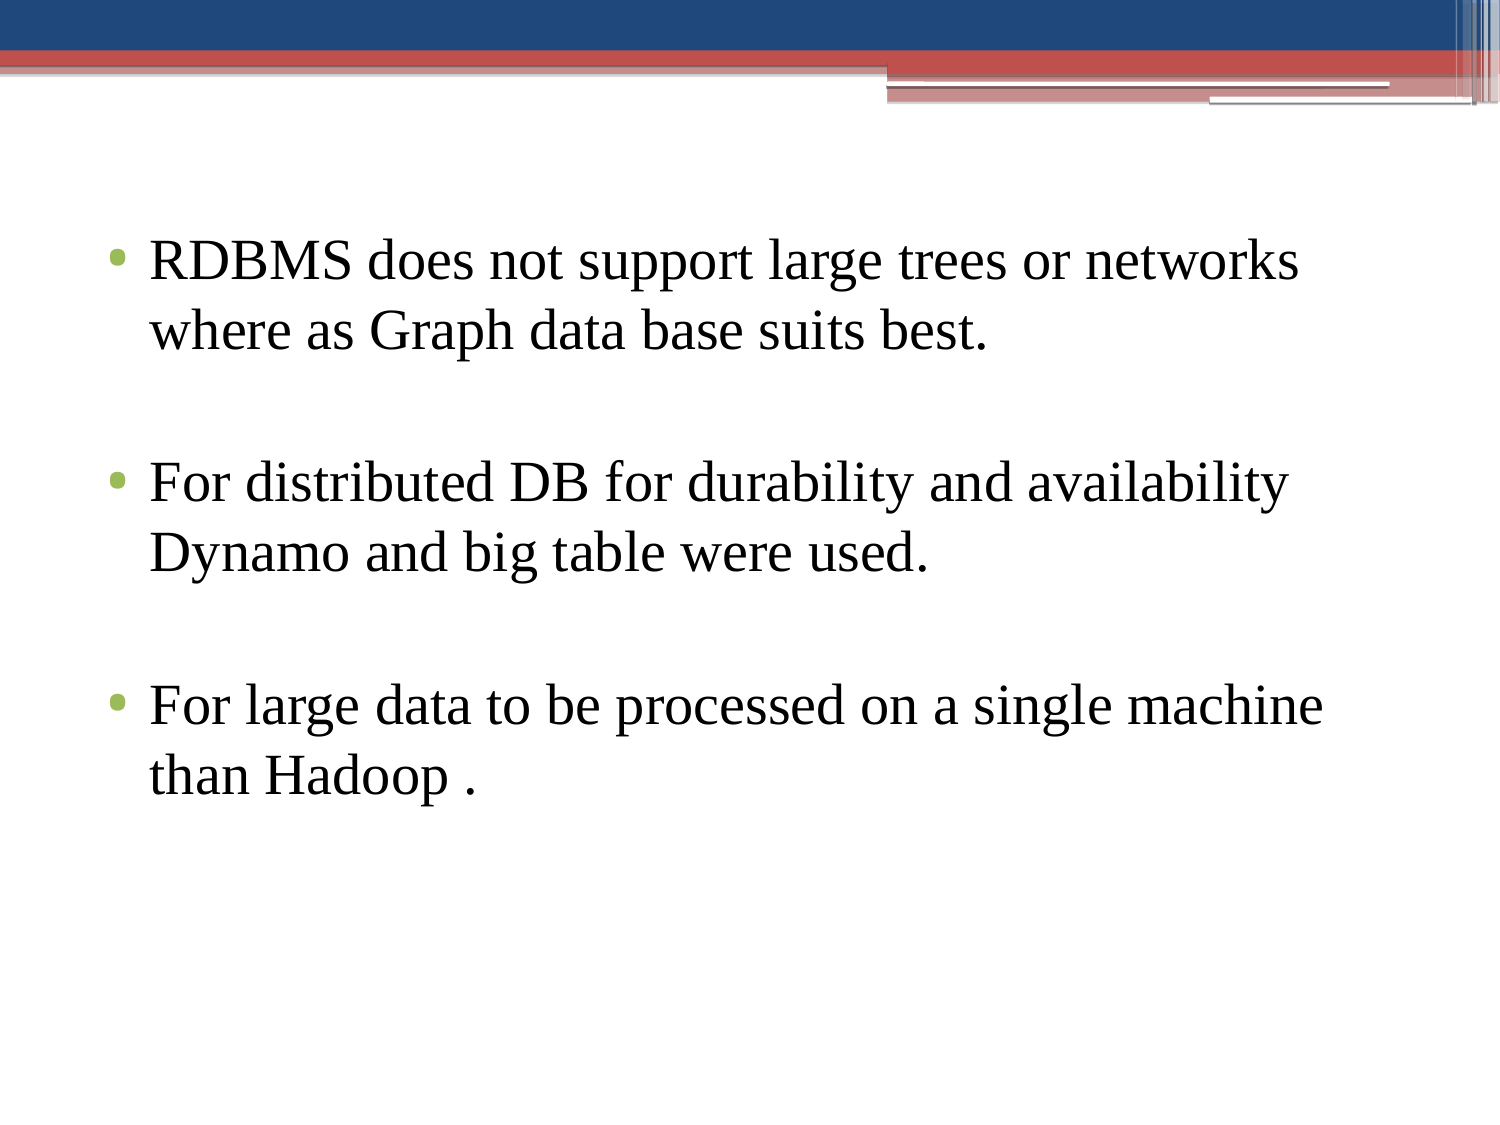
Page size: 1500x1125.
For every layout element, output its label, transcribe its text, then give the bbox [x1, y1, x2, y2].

list RDBMS does not support large trees or networks where as Graph data base suits best. For distributed DB for durability and availability Dynamo and big table were used. For large data to be processed on a single machine than Hadoop . [75, 137, 1425, 1079]
